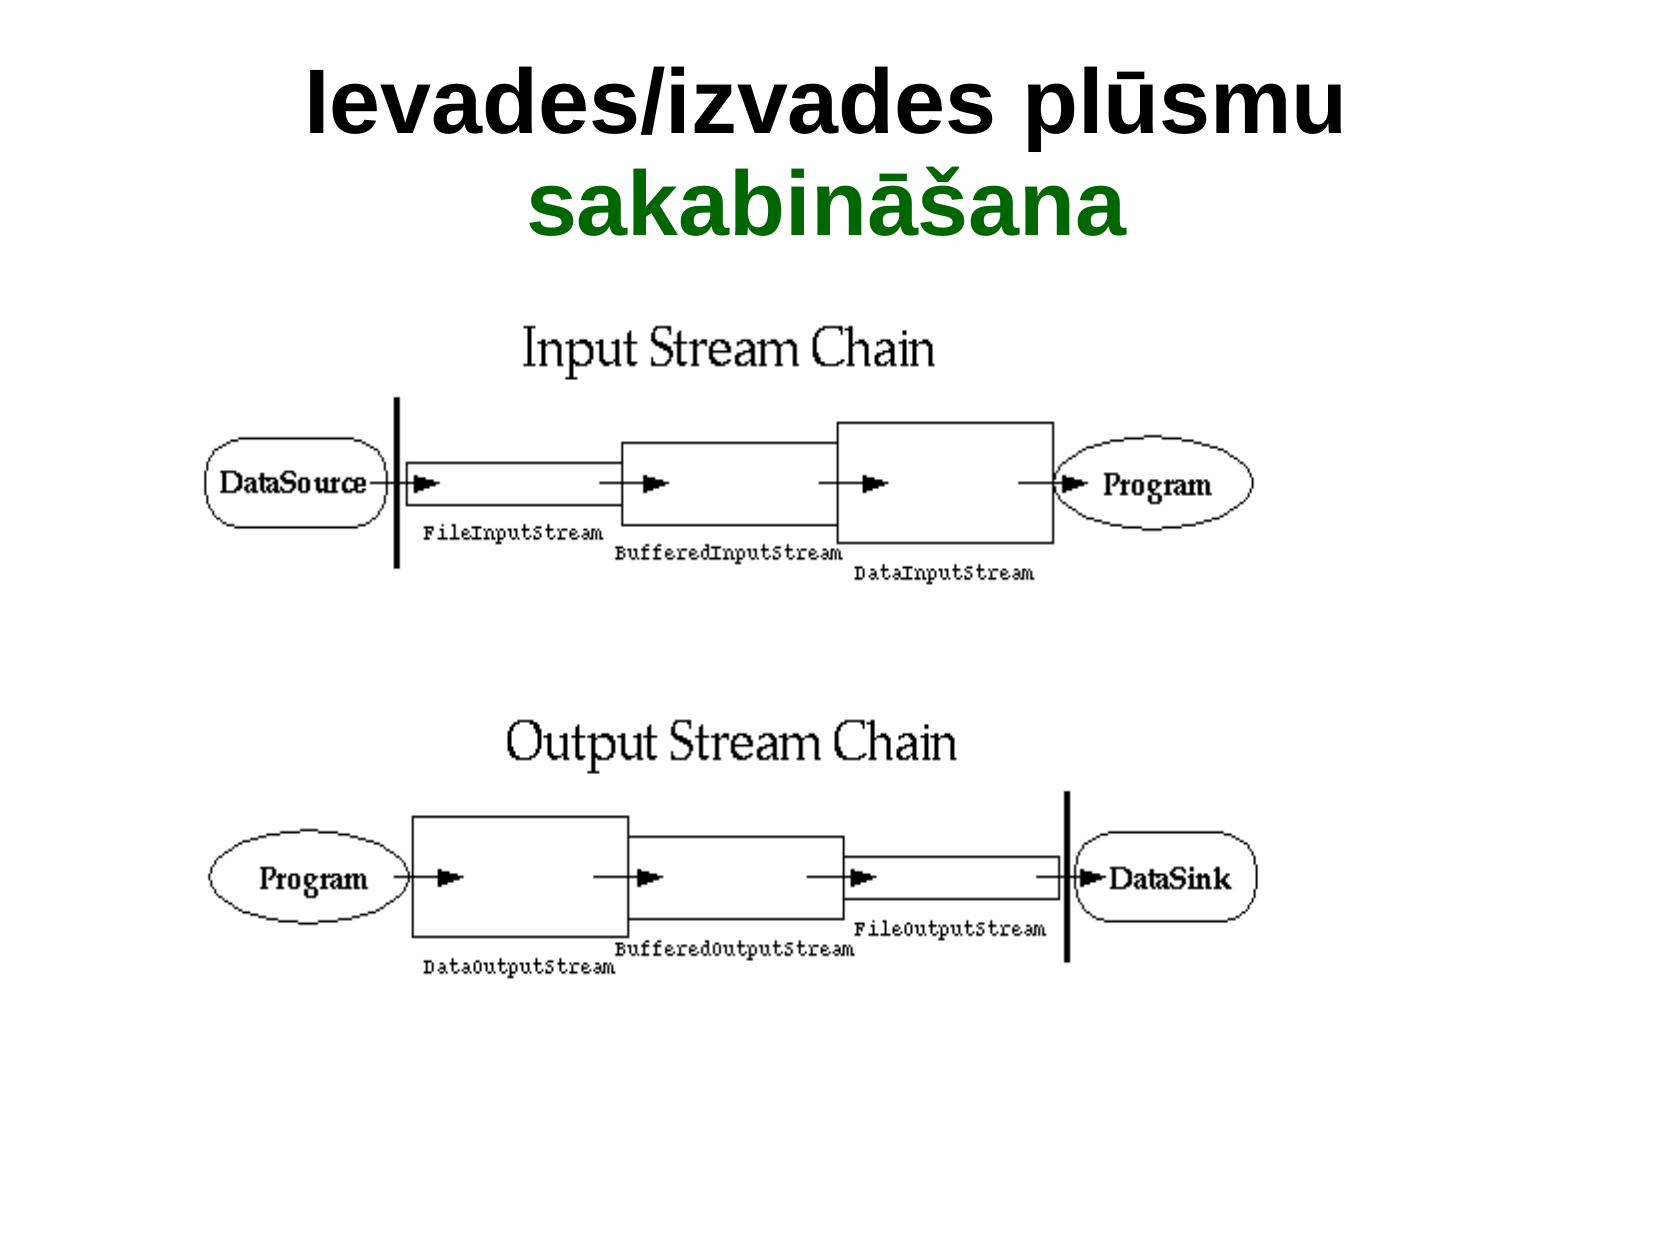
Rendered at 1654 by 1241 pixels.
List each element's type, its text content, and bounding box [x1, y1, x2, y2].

picture [129, 271, 1298, 1001]
title Ievades/izvades plūsmu sakabināšana [82, 49, 1571, 257]
